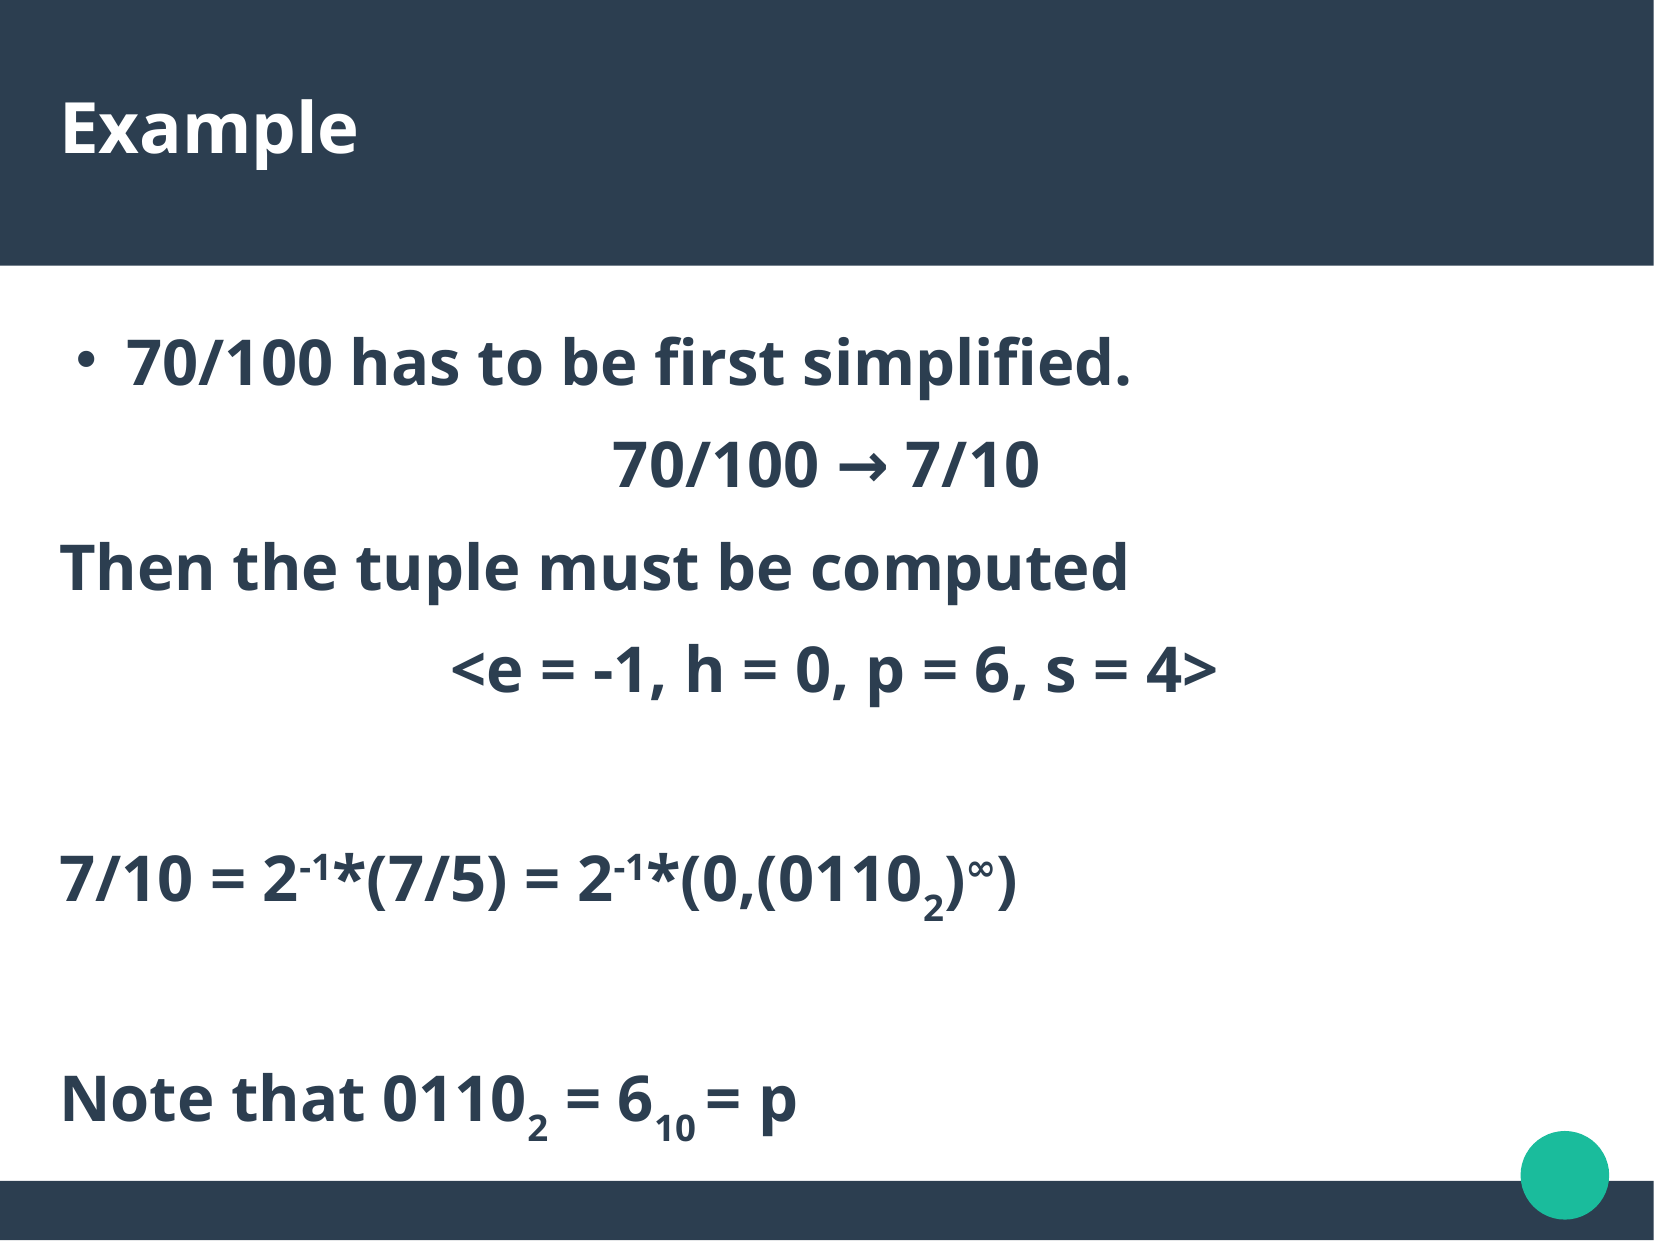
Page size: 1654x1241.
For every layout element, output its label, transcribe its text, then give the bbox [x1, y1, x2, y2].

title Example [59, 49, 1595, 207]
list 70/100 has to be first simplified. 70/100 → 7/10 Then the tuple must be computed <e = -1, h = 0, p = 6, s = 4> 7/10 = 2-1*(7/5) = 2-1*(0,(01102)∞) Note that 01102 = 610 = p [59, 324, 1595, 1152]
